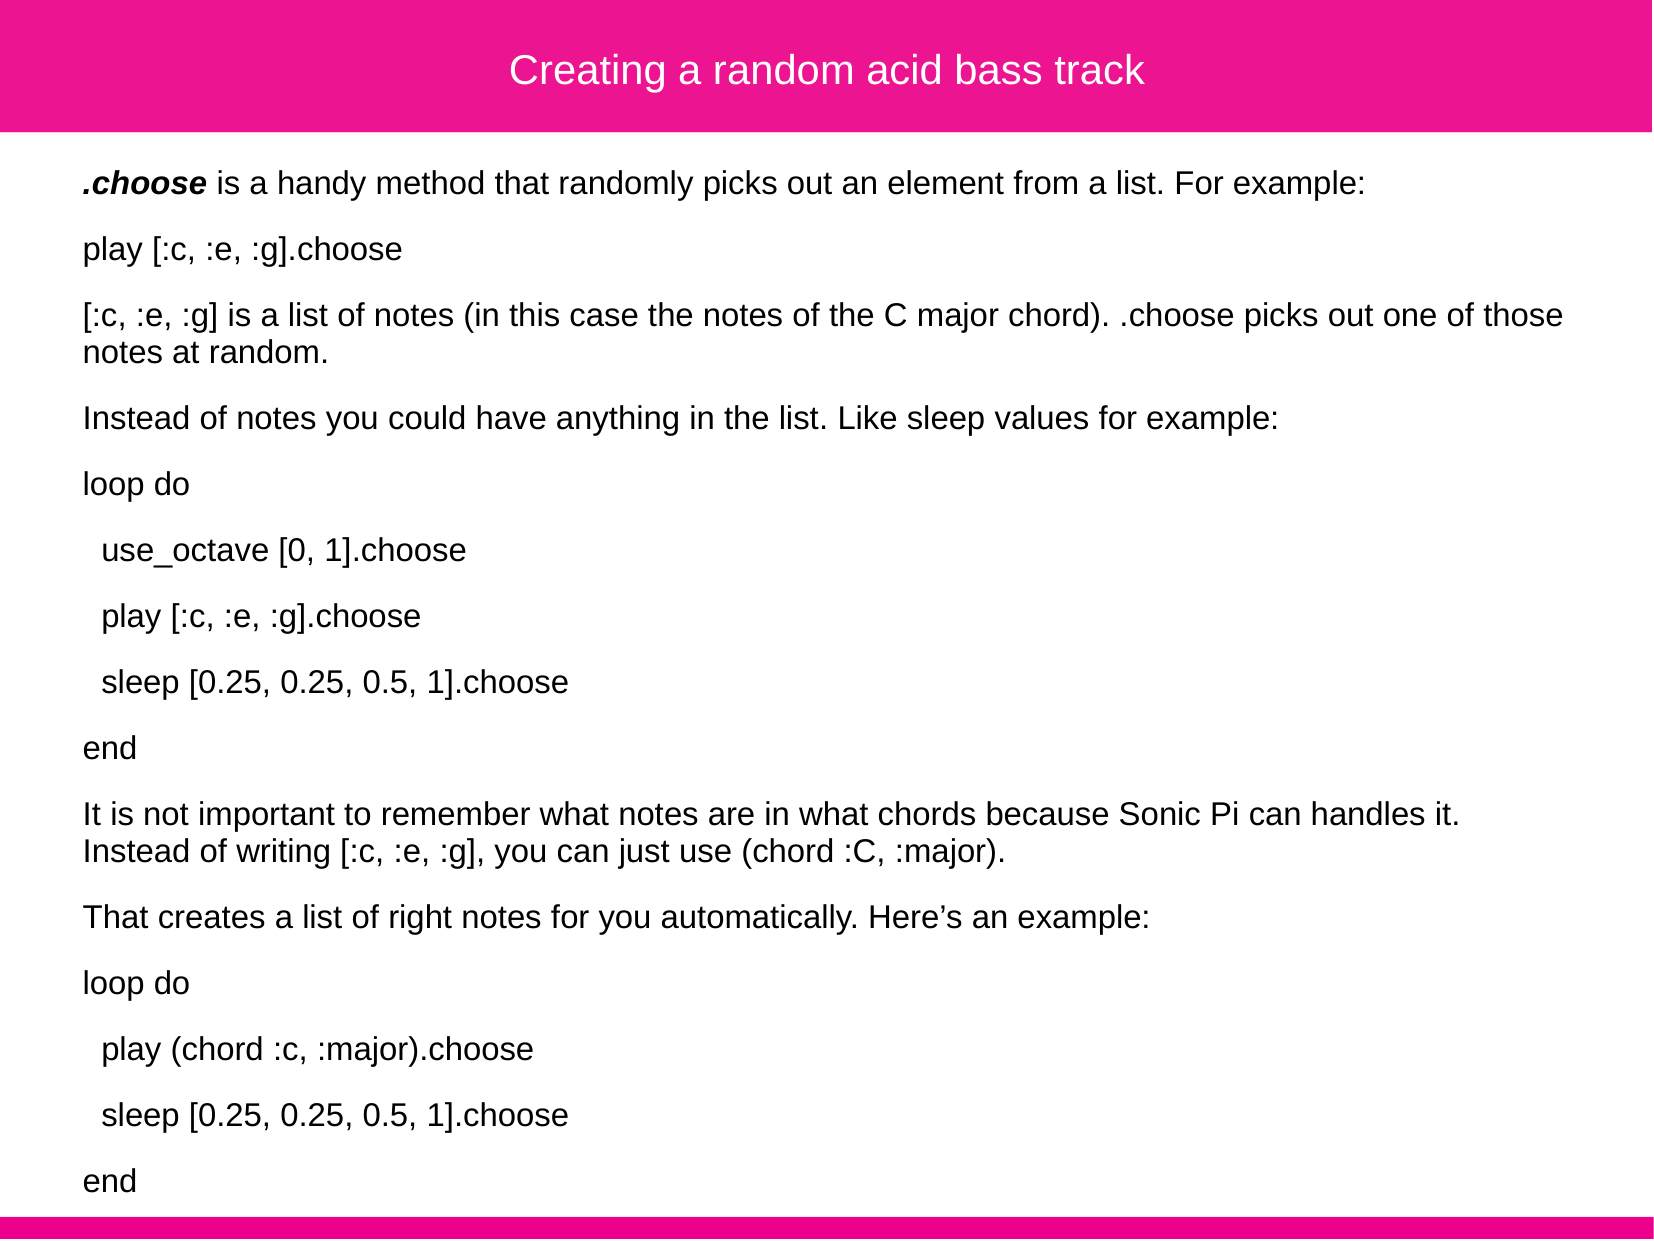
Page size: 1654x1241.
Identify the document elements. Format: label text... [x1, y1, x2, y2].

title Creating a random acid bass track [83, 46, 1572, 94]
picture [0, 0, 1654, 1241]
list .choose is a handy method that randomly picks out an element from a list. For example: play [:c, :e, :g].choose [:c, :e, :g] is a list of notes (in this case the notes of the C major chord). .choose picks out one of those notes at random. Instead of notes you could have anything in the list. Like sleep values for example: loop do use_octave [0, 1].choose play [:c, :e, :g].choose sleep [0.25, 0.25, 0.5, 1].choose end It is not important to remember what notes are in what chords because Sonic Pi can handles it. Instead of writing [:c, :e, :g], you can just use (chord :C, :major). That creates a list of right notes for you automatically. Here’s an example: loop do play (chord :c, :major).choose sleep [0.25, 0.25, 0.5, 1].choose end [82, 165, 1571, 1201]
